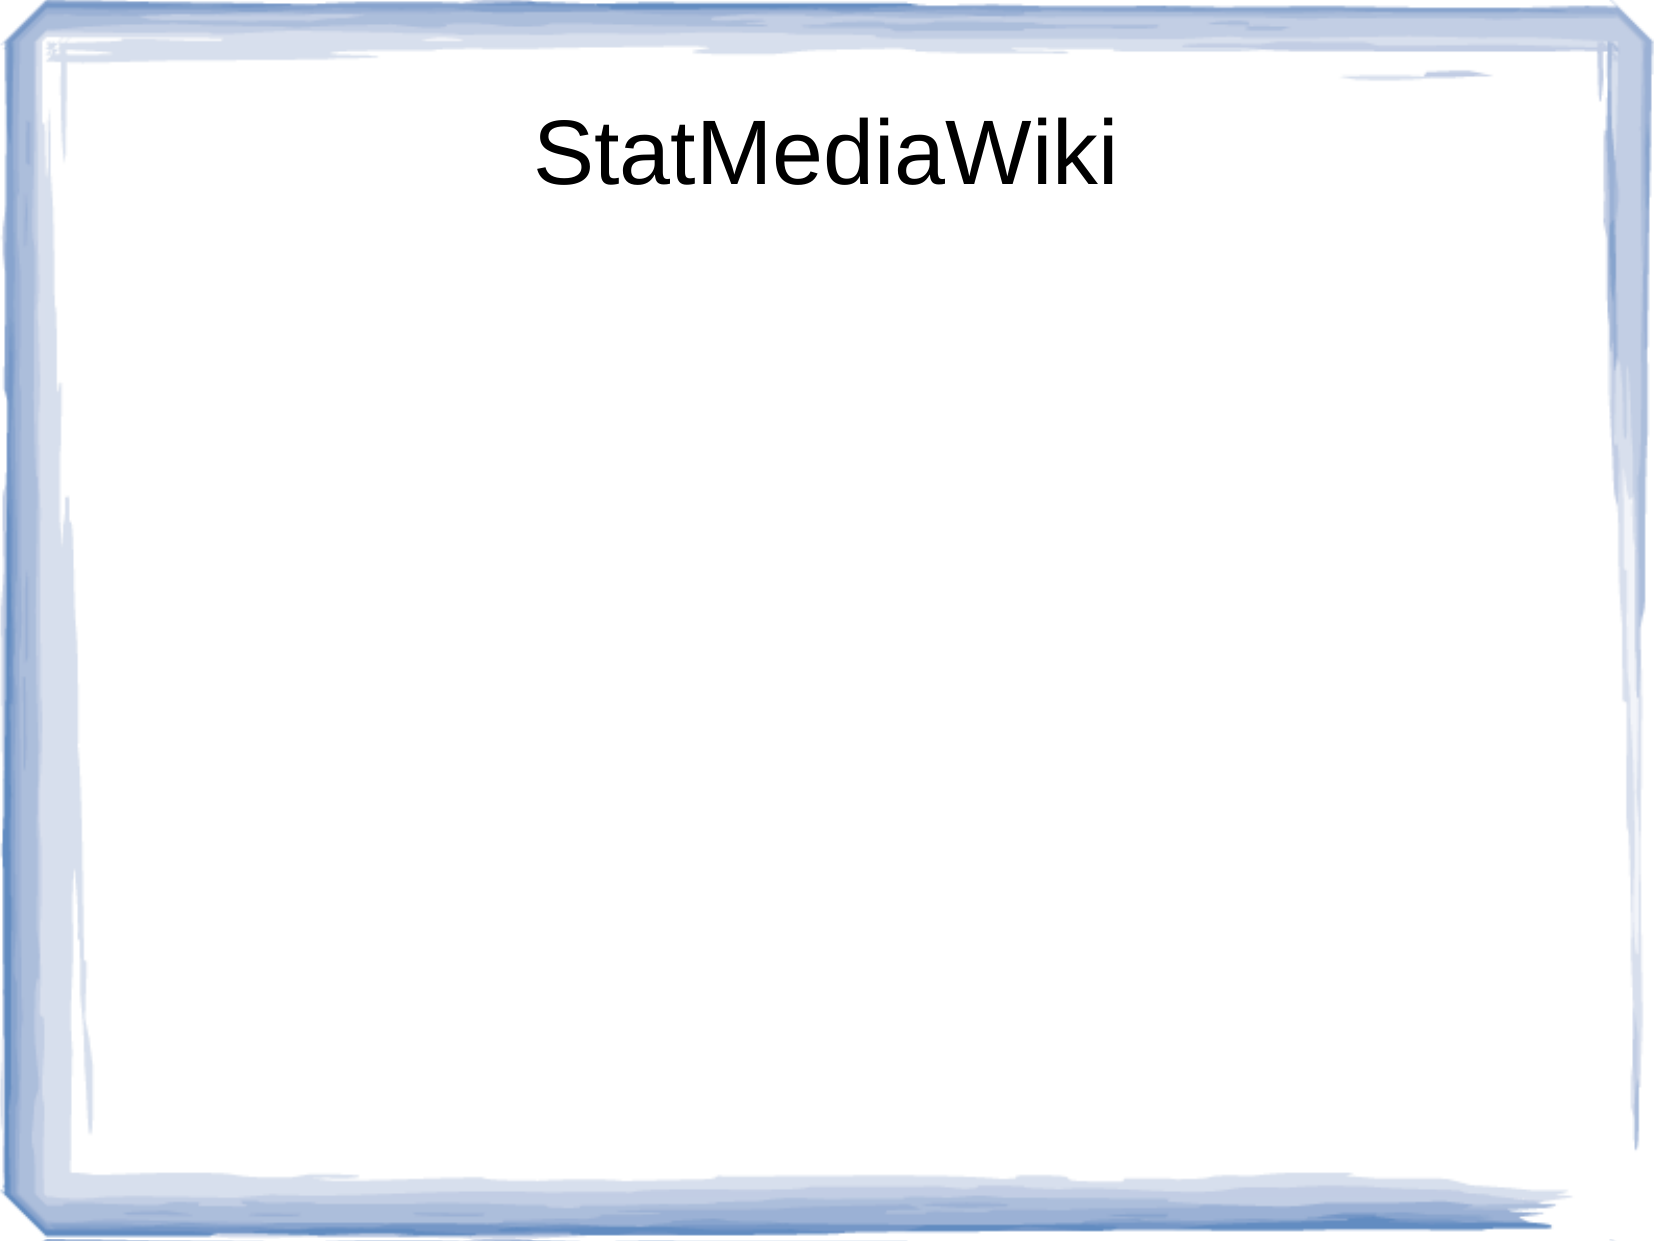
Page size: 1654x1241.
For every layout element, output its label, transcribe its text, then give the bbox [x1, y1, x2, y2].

picture [0, 0, 1654, 1241]
title StatMediaWiki [82, 56, 1571, 250]
